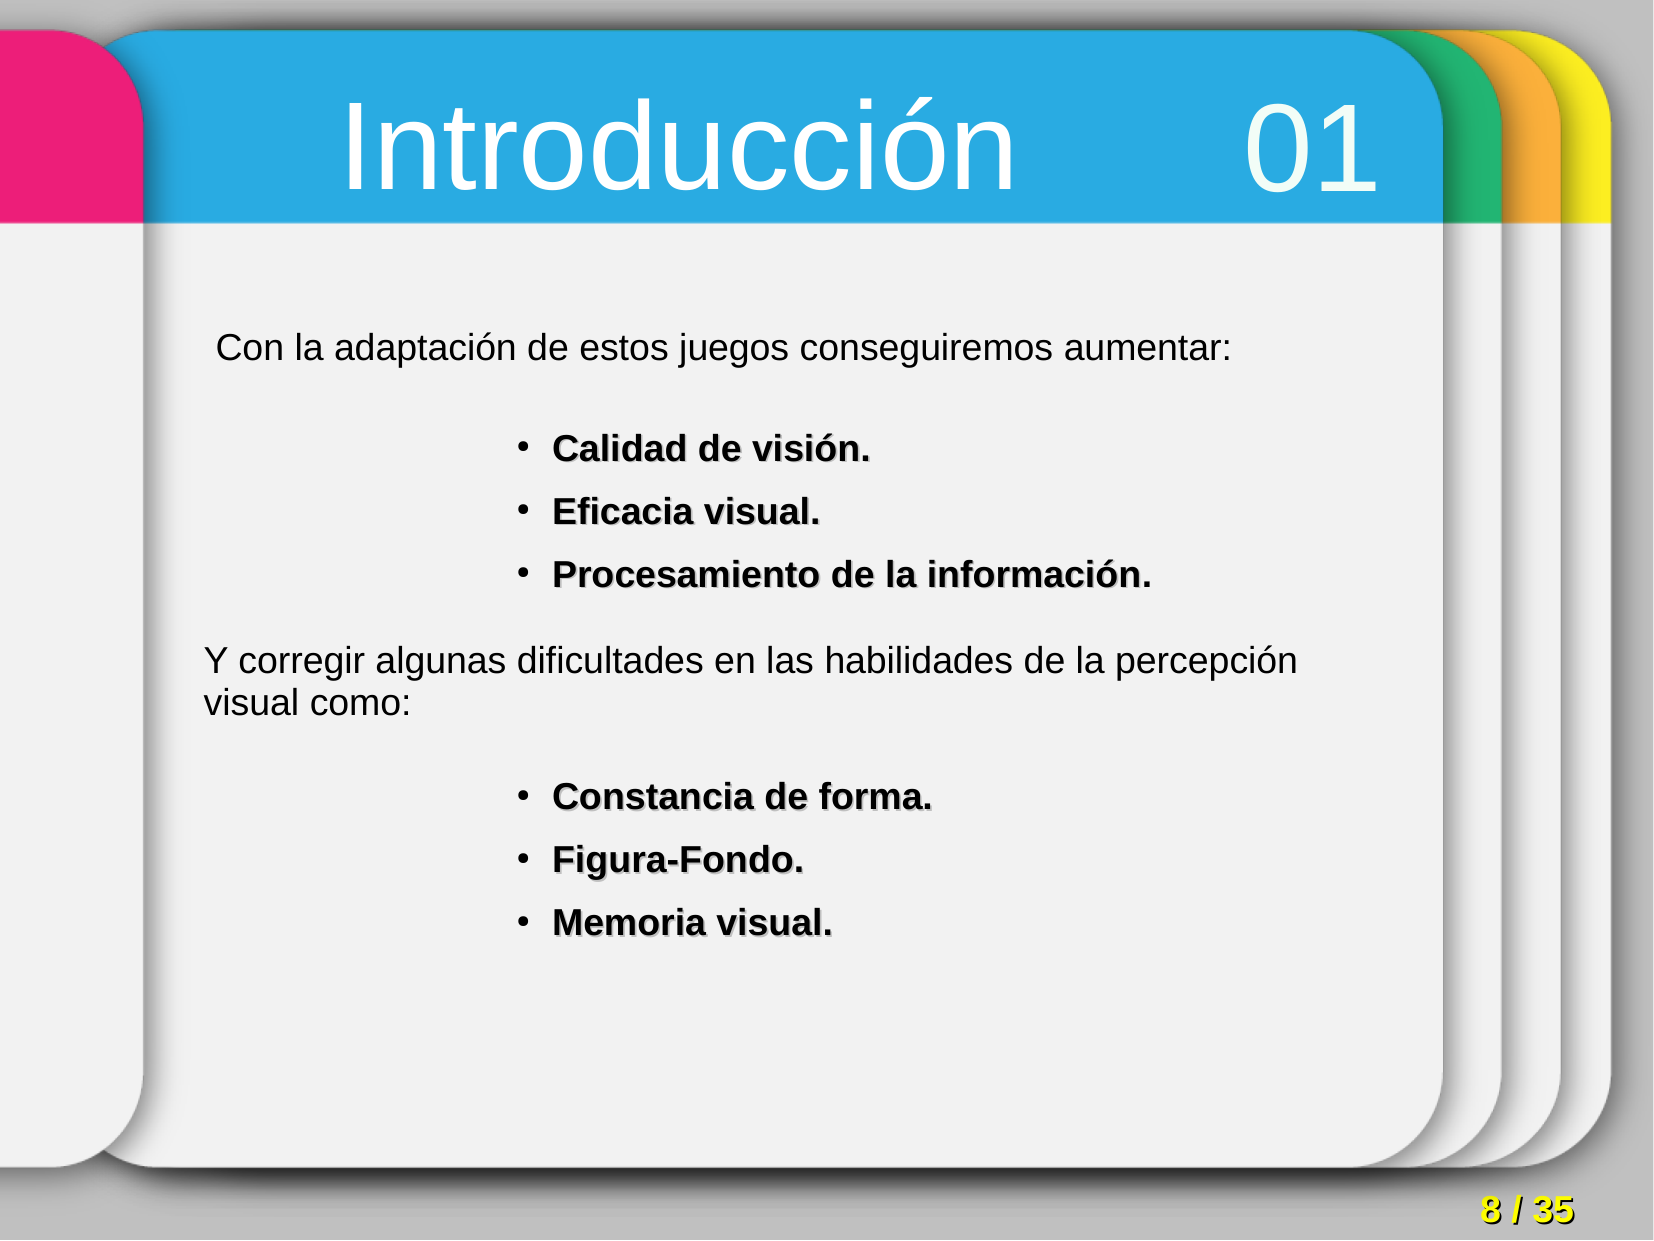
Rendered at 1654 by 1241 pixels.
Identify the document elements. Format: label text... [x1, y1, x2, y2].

text_box Y corregir algunas dificultades en las habilidades de la percepción visual como: [188, 631, 1418, 731]
text_box Con la adaptación de estos juegos conseguiremos aumentar: [200, 318, 1382, 376]
text_box 01 [1228, 58, 1404, 225]
title Introducción [118, 59, 1241, 235]
text_box Calidad de visión. Eficacia visual. Procesamiento de la información. [472, 398, 1170, 587]
text_box Constancia de forma. Figura-Fondo. Memoria visual. [472, 747, 1170, 935]
picture [0, 0, 1654, 1241]
